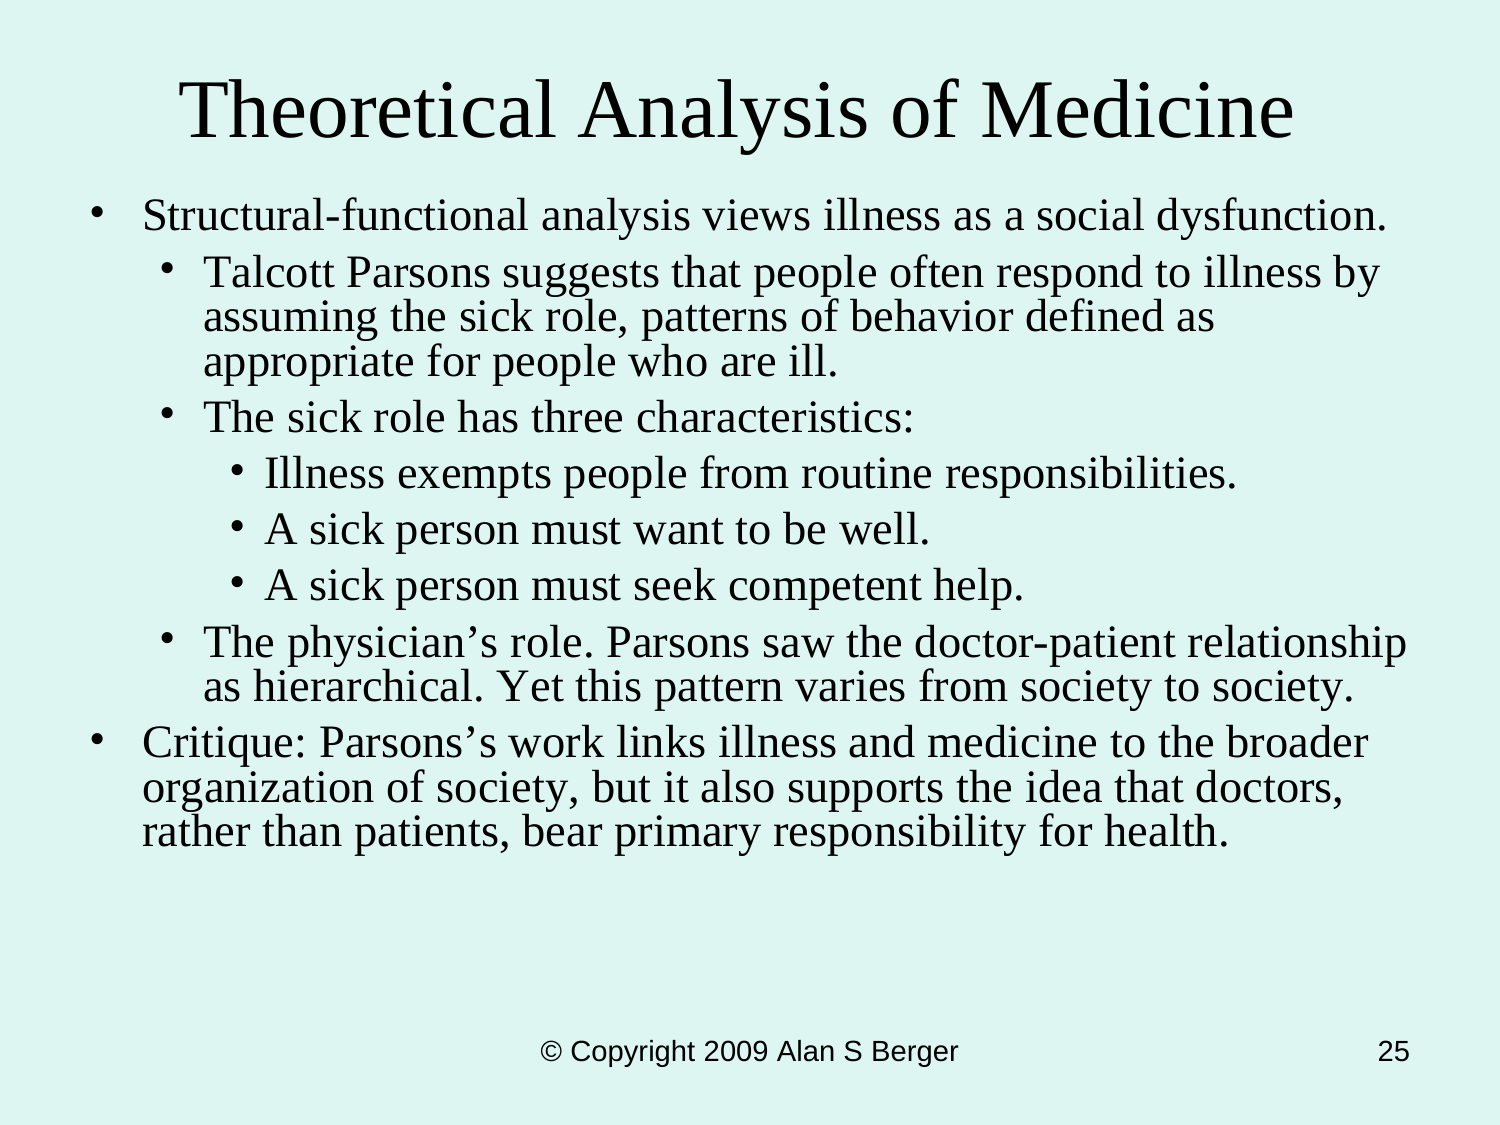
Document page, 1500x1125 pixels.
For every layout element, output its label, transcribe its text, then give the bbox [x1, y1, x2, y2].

list Structural-functional analysis views illness as a social dysfunction. Talcott Parsons suggests that people often respond to illness by assuming the sick role, patterns of behavior defined as appropriate for people who are ill. The sick role has three characteristics: Illness exempts people from routine responsibilities. A sick person must want to be well. A sick person must seek competent help. The physician’s role. Parsons saw the doctor-patient relationship as hierarchical. Yet this pattern varies from society to society. Critique: Parsons’s work links illness and medicine to the broader organization of society, but it also supports the idea that doctors, rather than patients, bear primary responsibility for health. [75, 187, 1426, 1000]
title Theoretical Analysis of Medicine [62, 37, 1413, 171]
